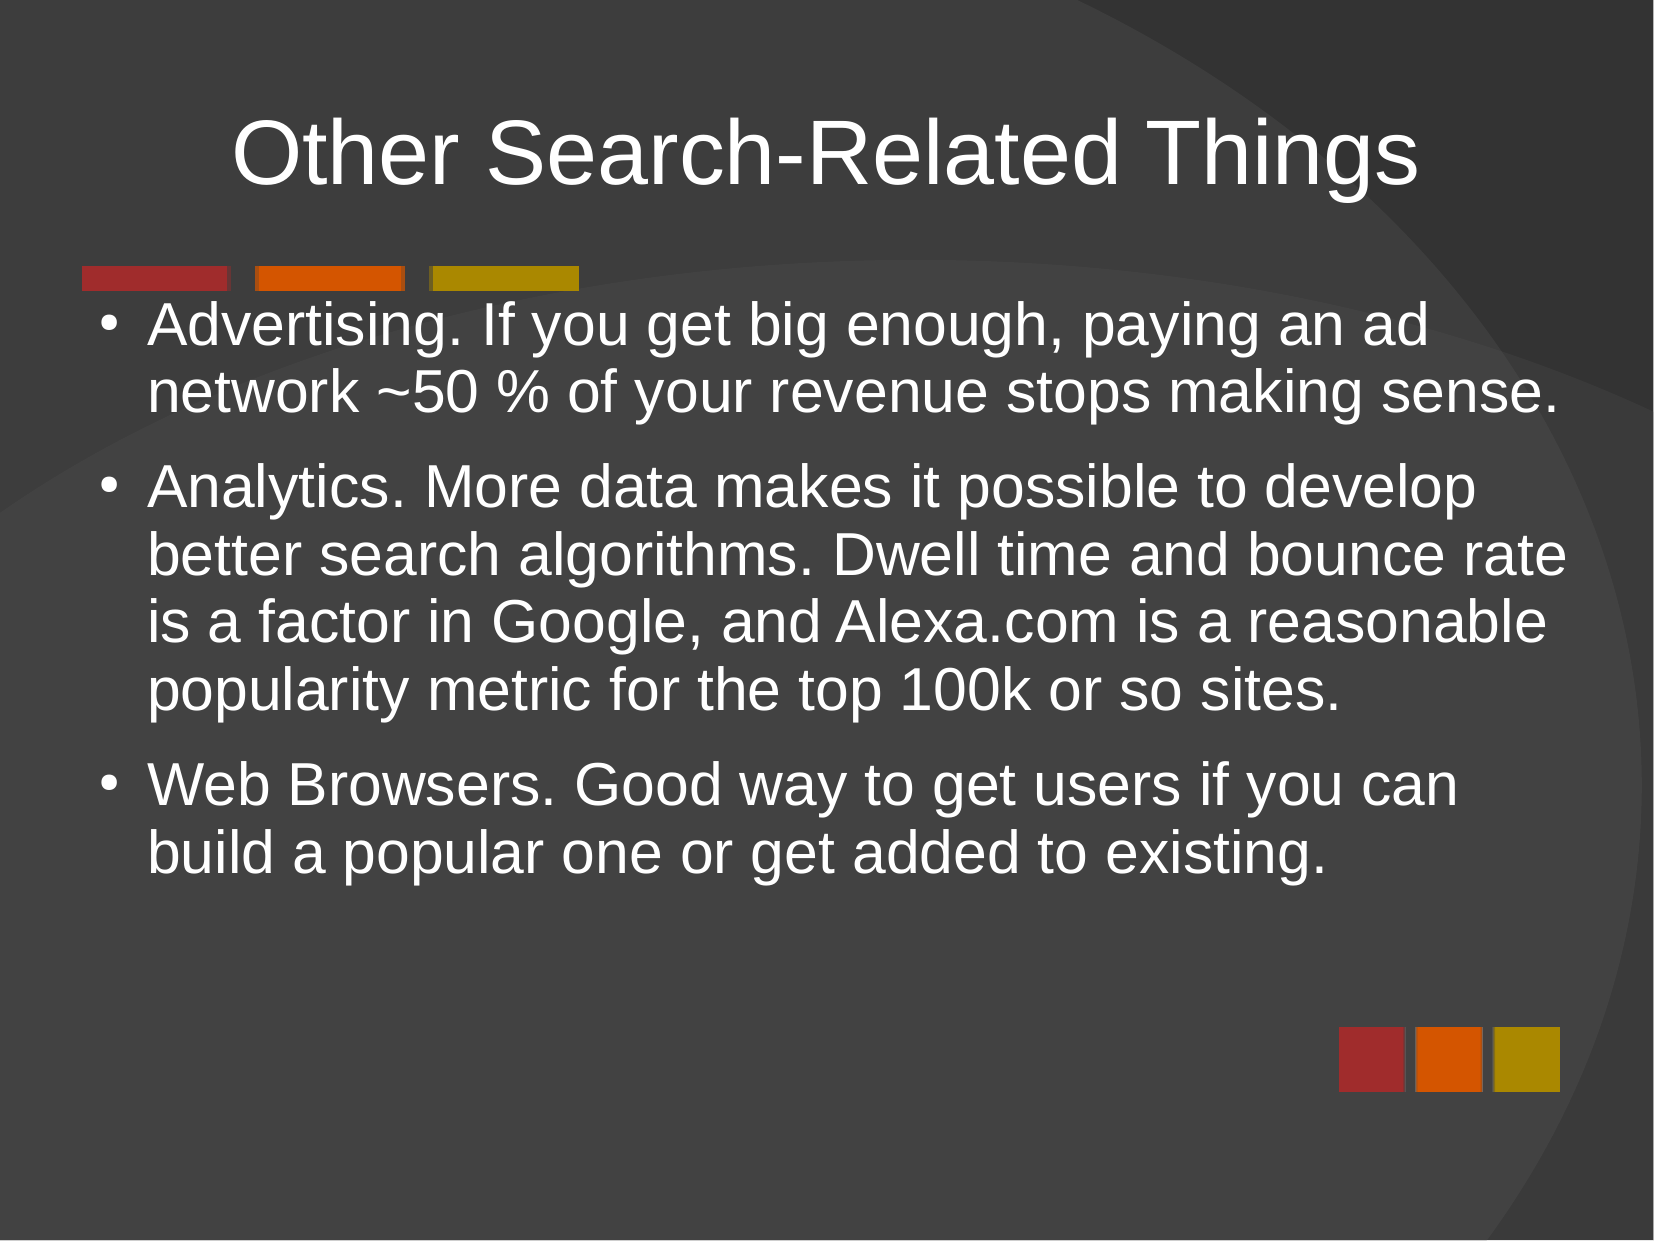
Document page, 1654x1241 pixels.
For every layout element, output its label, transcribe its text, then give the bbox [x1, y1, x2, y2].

picture [1339, 1027, 1560, 1092]
list Advertising. If you get big enough, paying an ad network ~50 % of your revenue stops making sense. Analytics. More data makes it possible to develop better search algorithms. Dwell time and bounce rate is a factor in Google, and Alexa.com is a reasonable popularity metric for the top 100k or so sites. Web Browsers. Good way to get users if you can build a popular one or get added to existing. [82, 290, 1571, 1010]
picture [82, 266, 579, 290]
title Other Search-Related Things [82, 49, 1571, 257]
